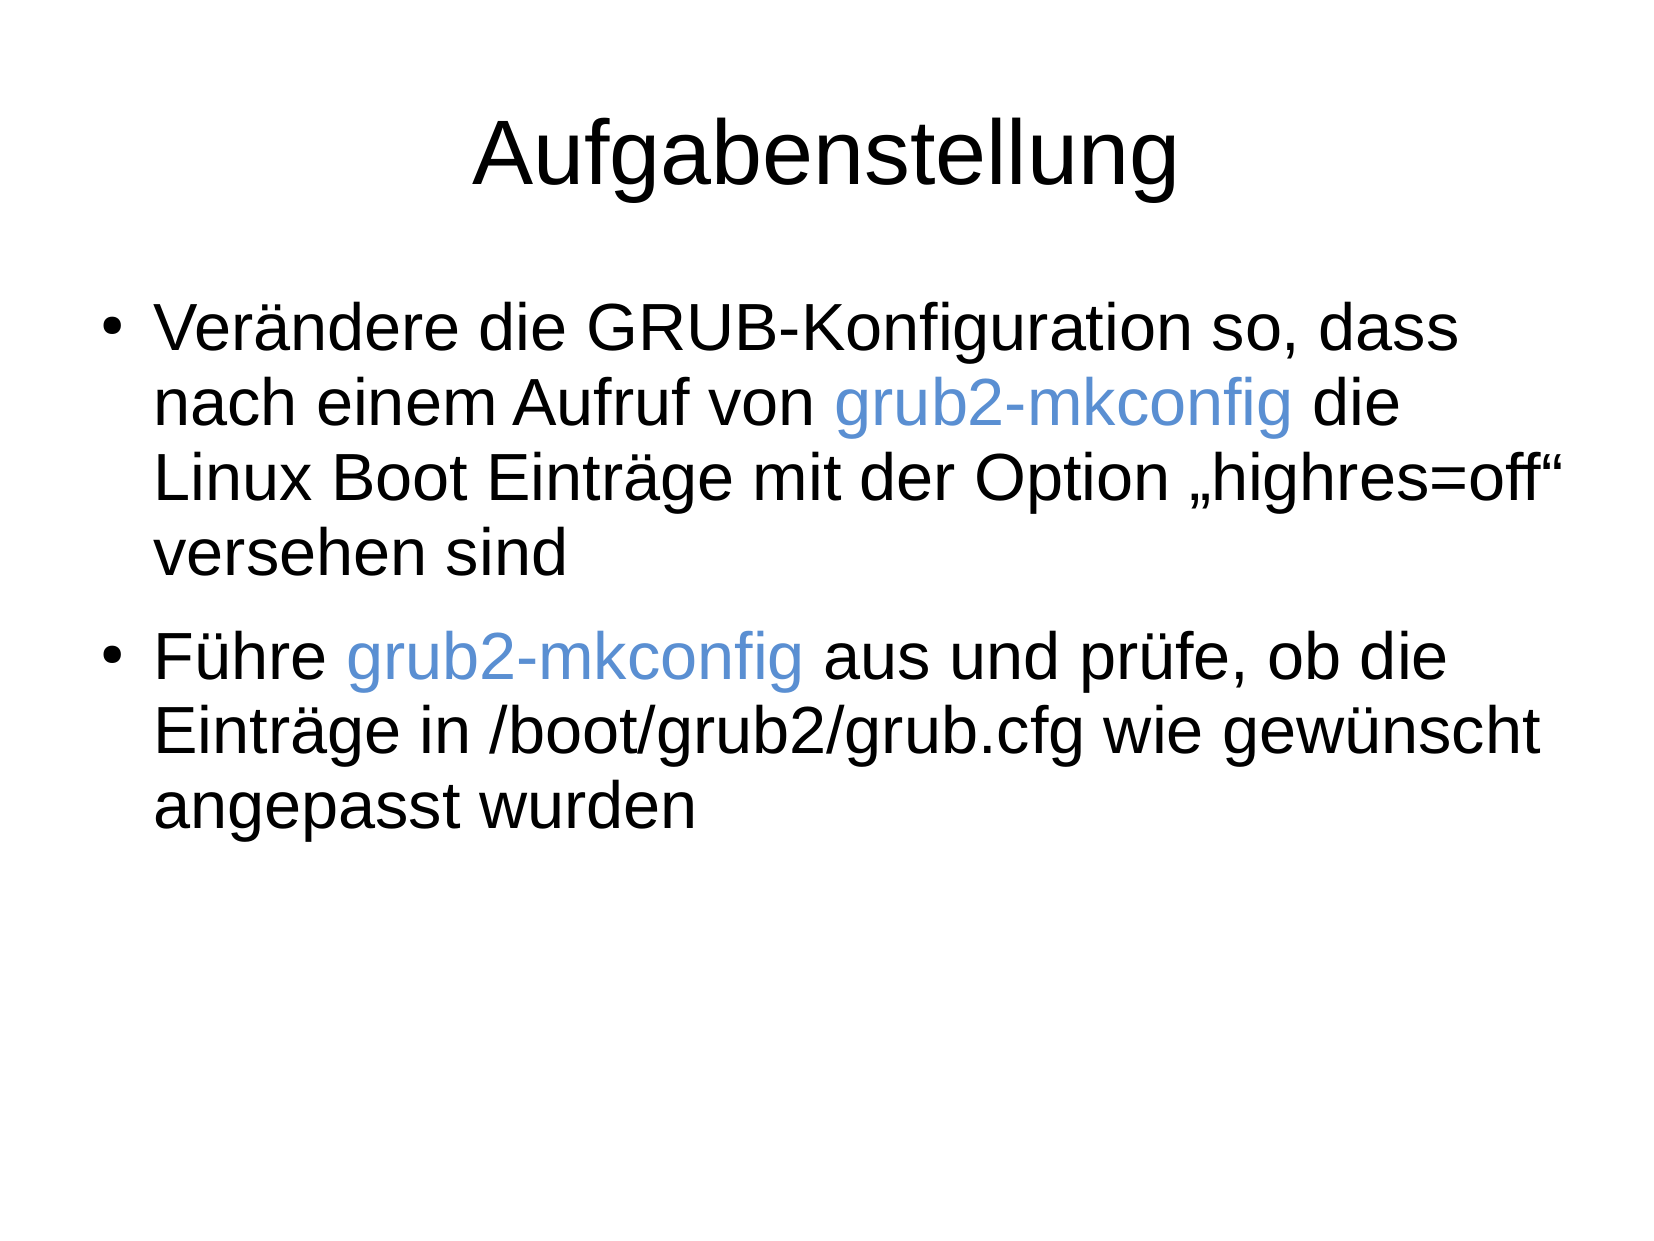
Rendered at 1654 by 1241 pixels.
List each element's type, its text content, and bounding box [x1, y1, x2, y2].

list Verändere die GRUB-Konfiguration so, dass nach einem Aufruf von grub2-mkconfig die Linux Boot Einträge mit der Option „highres=off“ versehen sind Führe grub2-mkconfig aus und prüfe, ob die Einträge in /boot/grub2/grub.cfg wie gewünscht angepasst wurden [82, 290, 1571, 1010]
title Aufgabenstellung [82, 49, 1571, 257]
